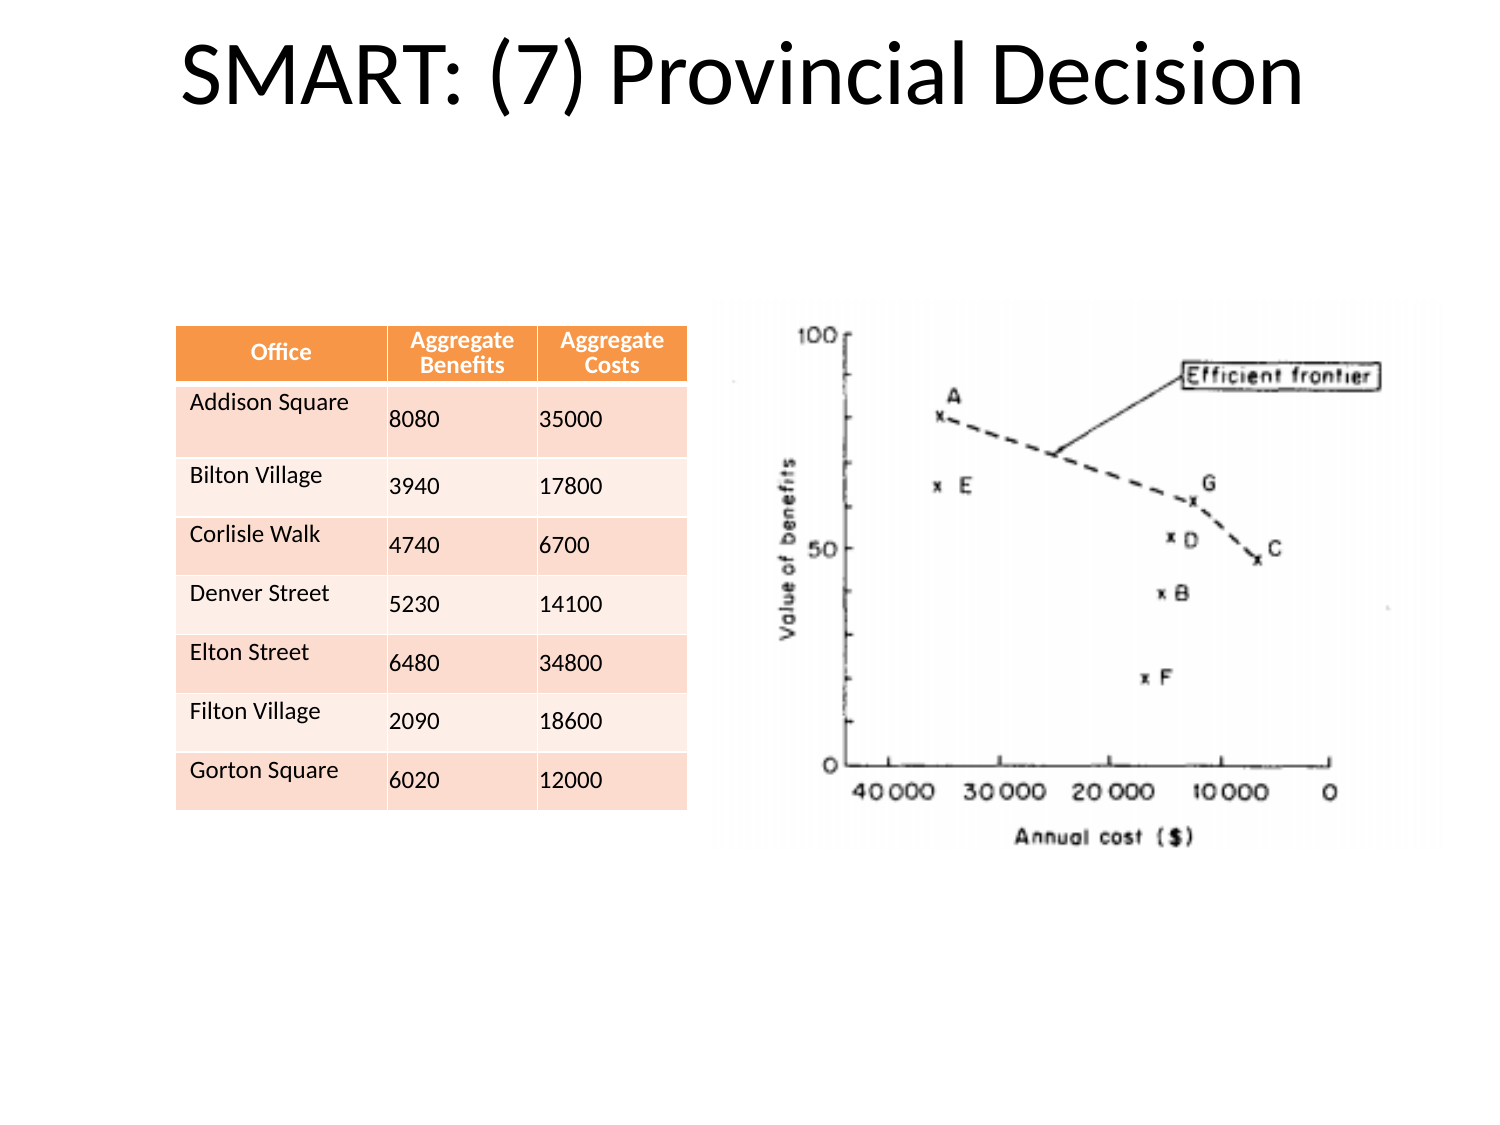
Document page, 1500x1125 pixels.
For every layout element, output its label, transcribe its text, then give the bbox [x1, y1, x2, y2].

table_cell Denver Street [176, 576, 387, 634]
table_cell 4740 [388, 518, 537, 575]
table_header Office [176, 326, 387, 381]
table_cell 14100 [538, 576, 687, 634]
table_cell 17800 [538, 459, 687, 516]
table_cell Gorton Square [176, 753, 387, 810]
table_cell 8080 [388, 387, 537, 457]
text_box SMART: (7) Provincial Decision [50, 0, 1438, 175]
picture [712, 299, 1443, 850]
table_cell 6020 [388, 753, 537, 810]
table_cell 6700 [538, 518, 687, 575]
table_cell 3940 [388, 459, 537, 516]
table_cell Elton Street [176, 635, 387, 693]
table_cell 5230 [388, 576, 537, 634]
table_cell Bilton Village [176, 459, 387, 516]
table_cell 2090 [388, 694, 537, 751]
table_cell Addison Square [176, 387, 387, 457]
table_cell 35000 [538, 387, 687, 457]
table_cell 12000 [538, 753, 687, 810]
table_cell 34800 [538, 635, 687, 693]
table_cell Filton Village [176, 694, 387, 751]
table_header Aggregate Costs [538, 326, 687, 381]
table_cell 6480 [388, 635, 537, 693]
table_cell 18600 [538, 694, 687, 751]
table_header Aggregate Benefits [388, 326, 537, 381]
table_cell Corlisle Walk [176, 518, 387, 575]
